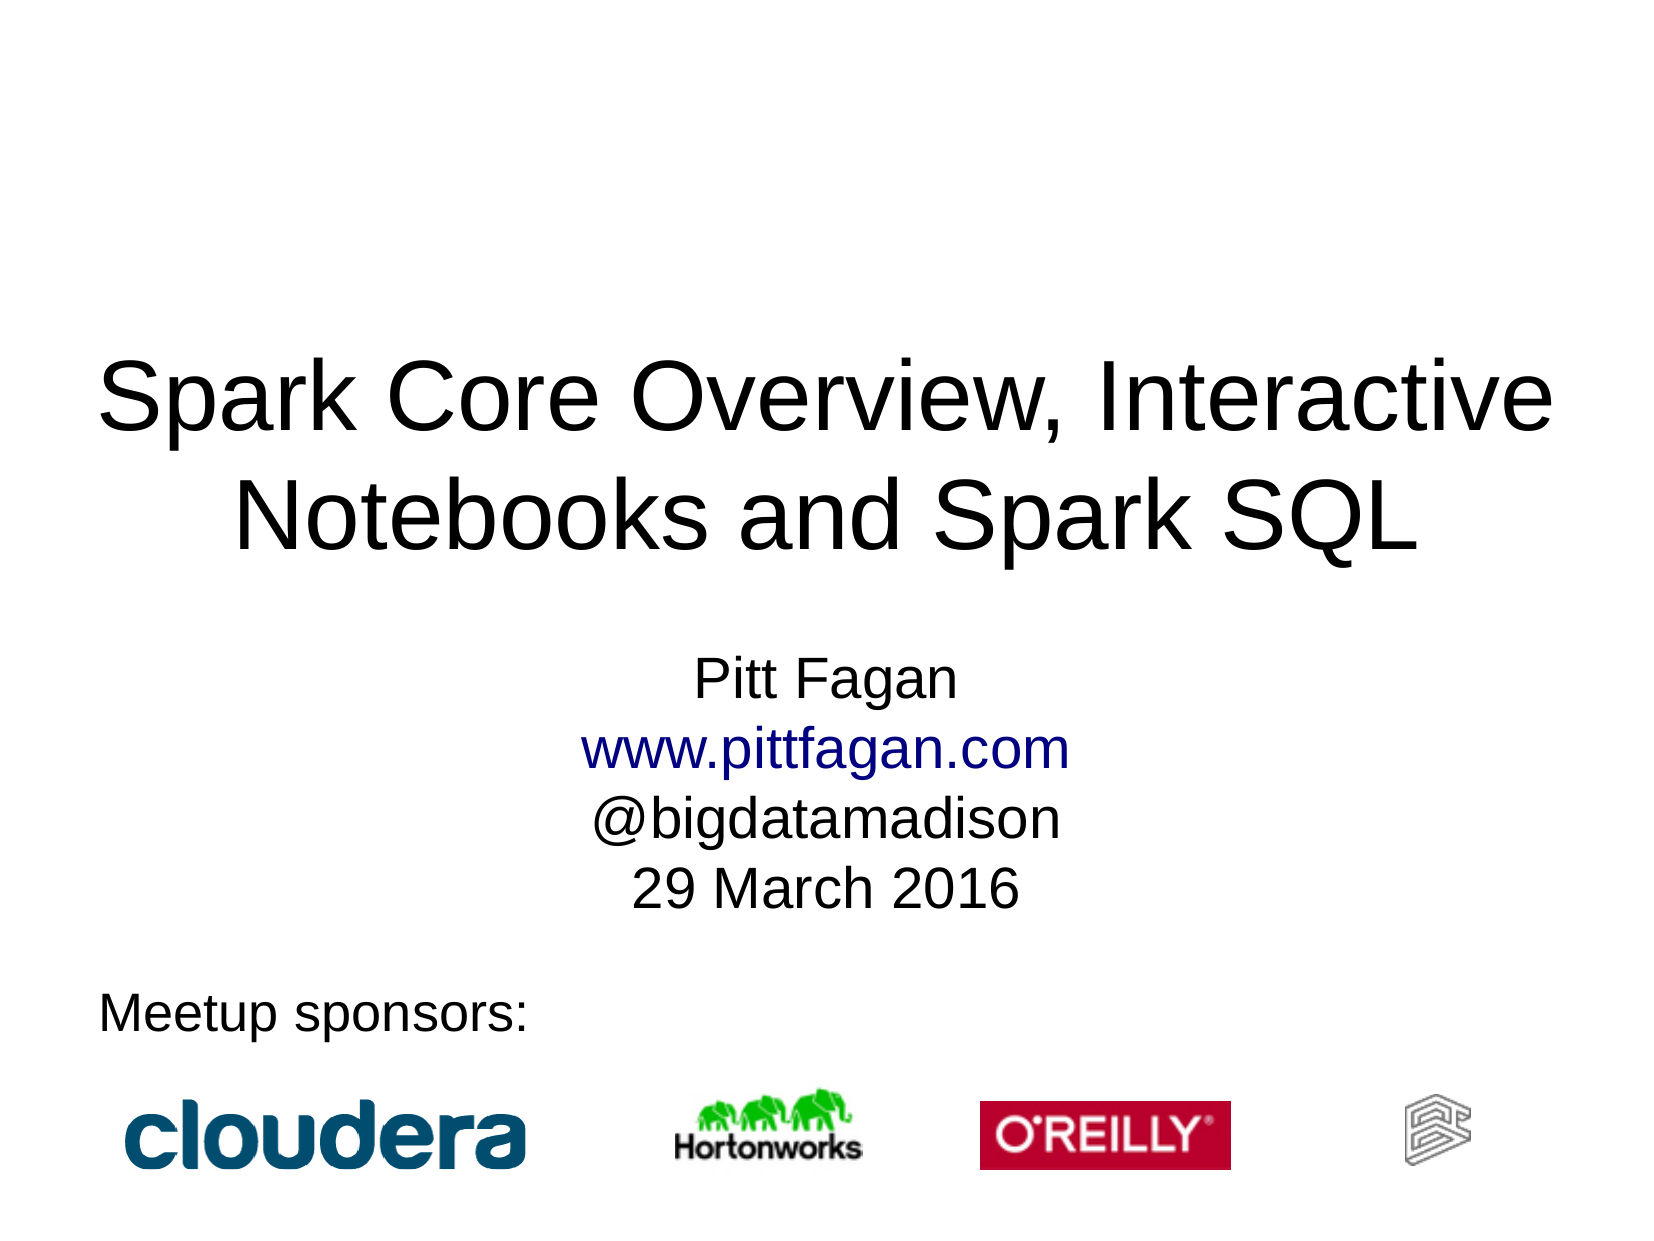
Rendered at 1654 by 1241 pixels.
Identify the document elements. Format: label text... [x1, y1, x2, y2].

text_box Meetup sponsors: [12, 975, 646, 1066]
picture [125, 1079, 541, 1171]
text_box Spark Core Overview, Interactive Notebooks and Spark SQL Pitt Fagan www.pittfagan.com @bigdatamadison 29 March 2016 [82, 210, 1571, 1111]
picture [980, 1101, 1231, 1171]
picture [675, 1042, 863, 1231]
picture [1405, 1094, 1471, 1166]
